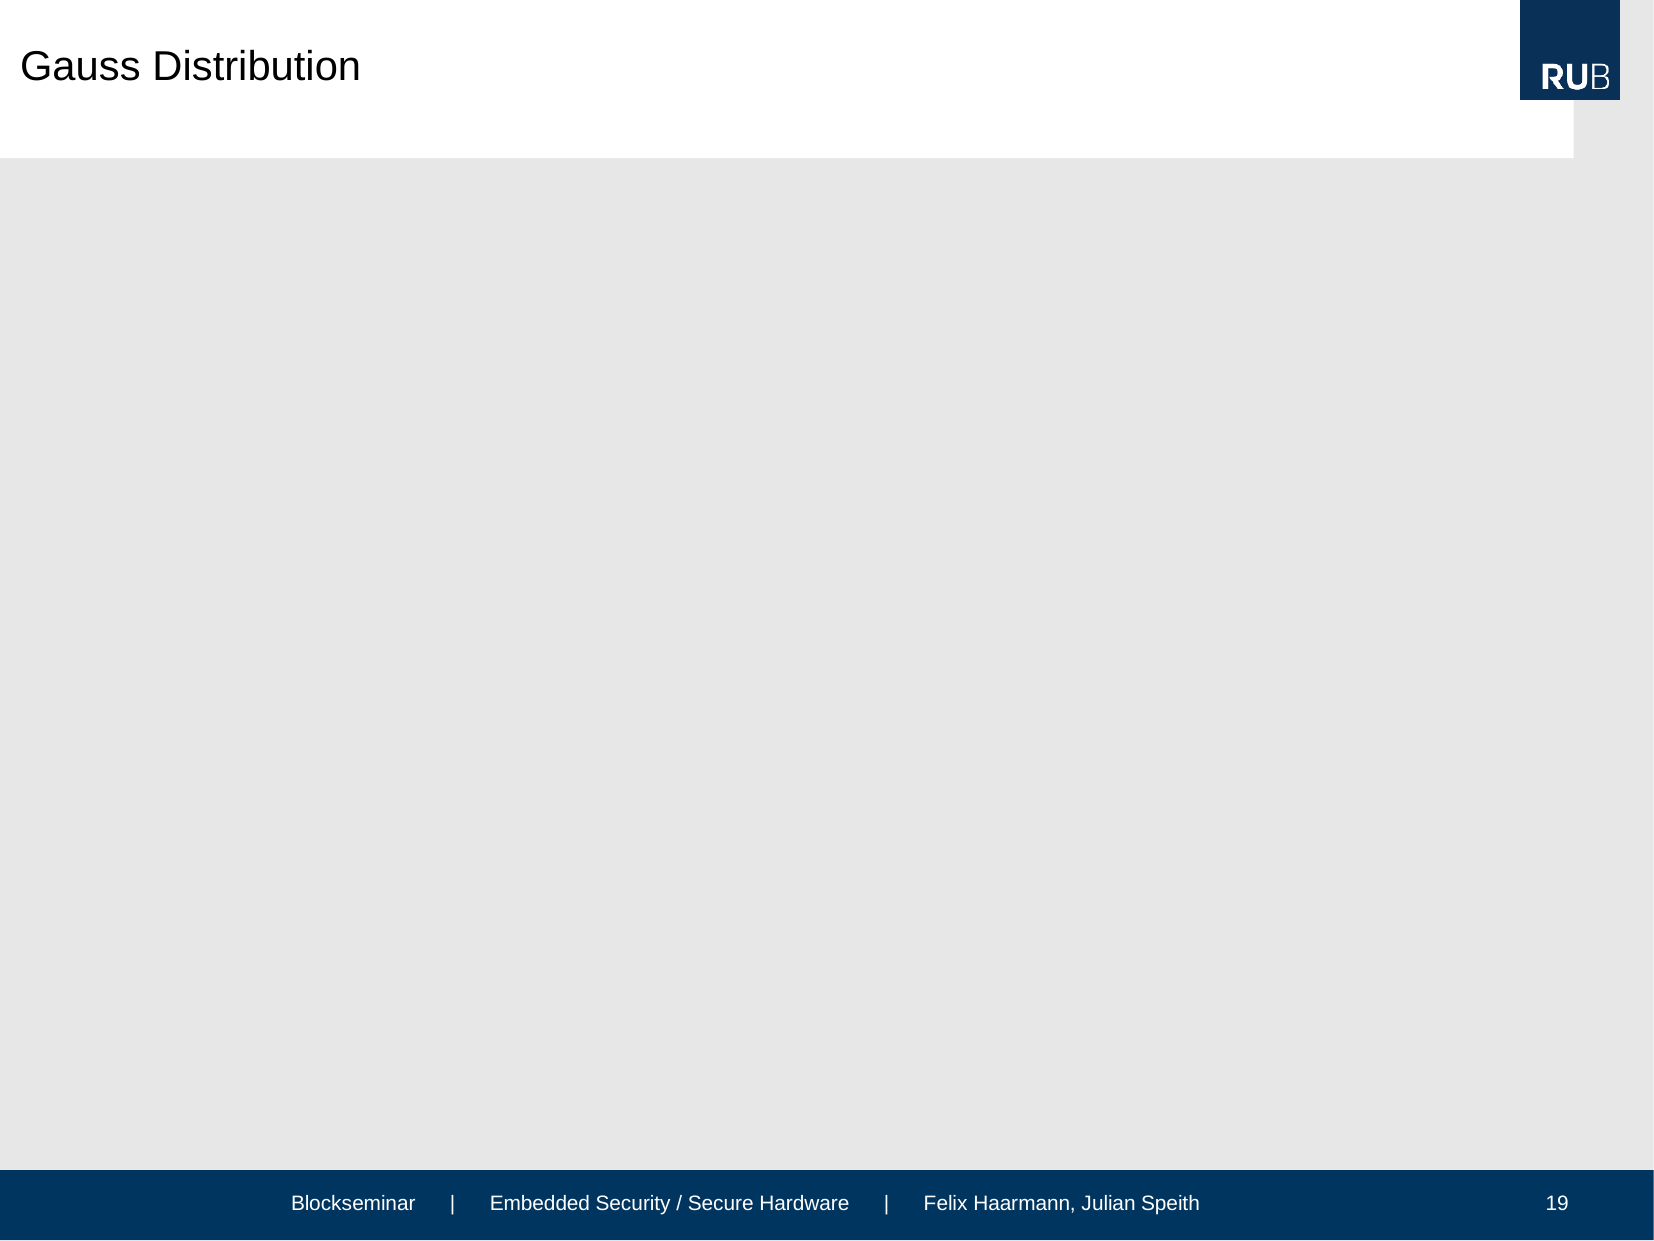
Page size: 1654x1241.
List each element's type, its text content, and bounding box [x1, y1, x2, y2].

picture [1520, 0, 1620, 100]
title Gauss Distribution [20, 0, 1507, 149]
